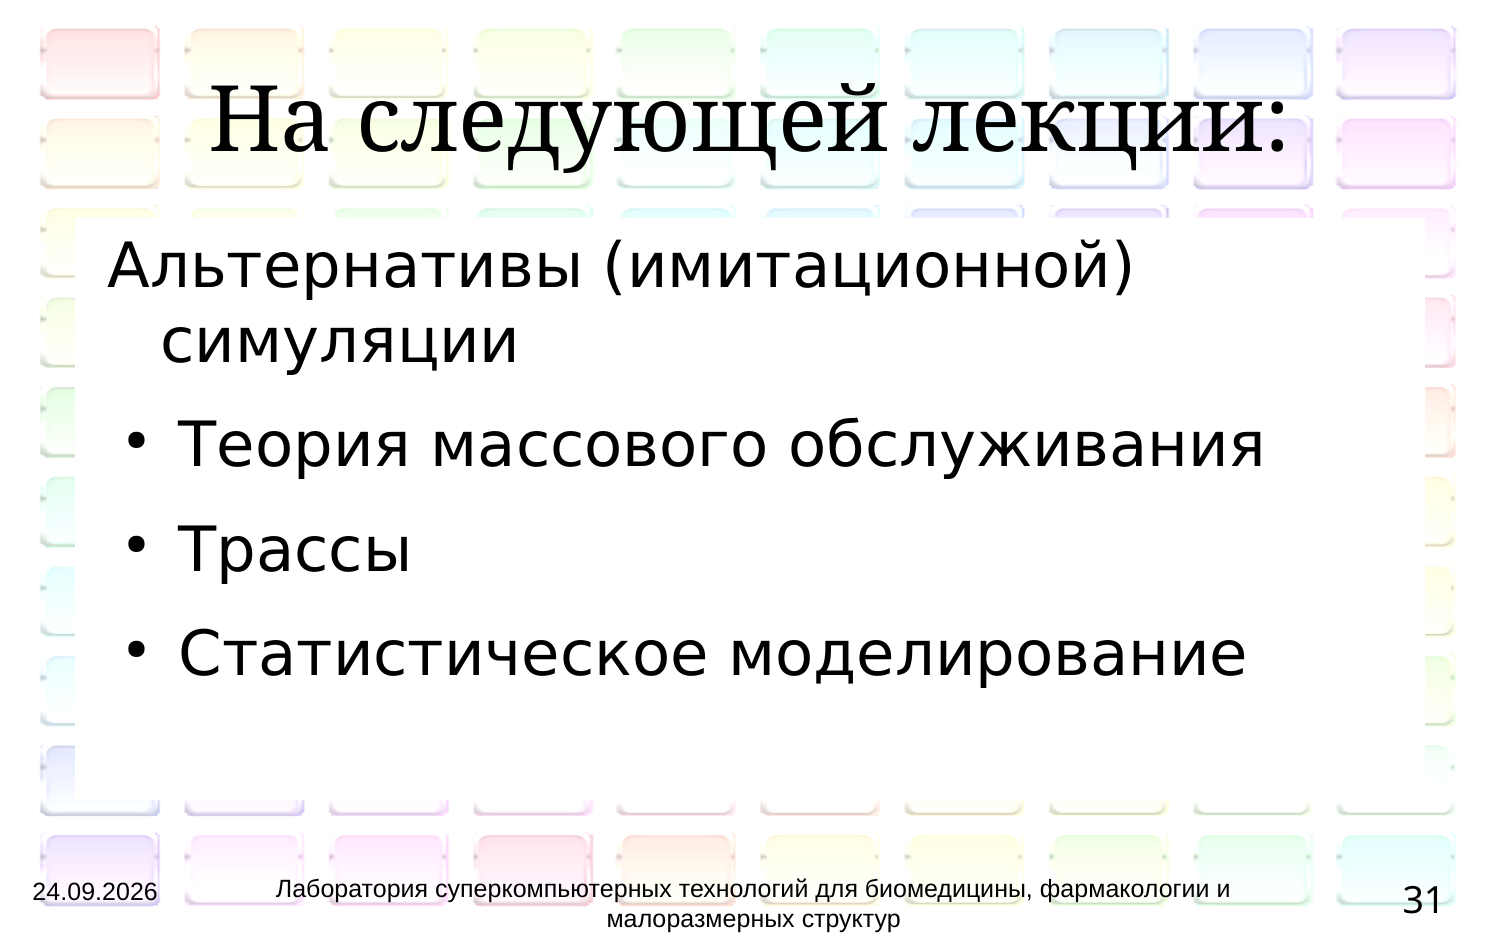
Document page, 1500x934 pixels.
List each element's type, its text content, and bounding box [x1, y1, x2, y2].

text_box <number> [1387, 868, 1473, 918]
text_box 18.11.2012 [17, 868, 184, 918]
picture [0, 0, 1500, 933]
list Альтернативы (имитационной) симуляции Теория массового обслуживания Трассы Статистическое моделирование [75, 217, 1426, 800]
text_box Лаборатория суперкомпьютерных технологий для биомедицины, фармакологии и малоразмерных структур [171, 864, 1338, 915]
title На следующей лекции: [75, 52, 1426, 178]
